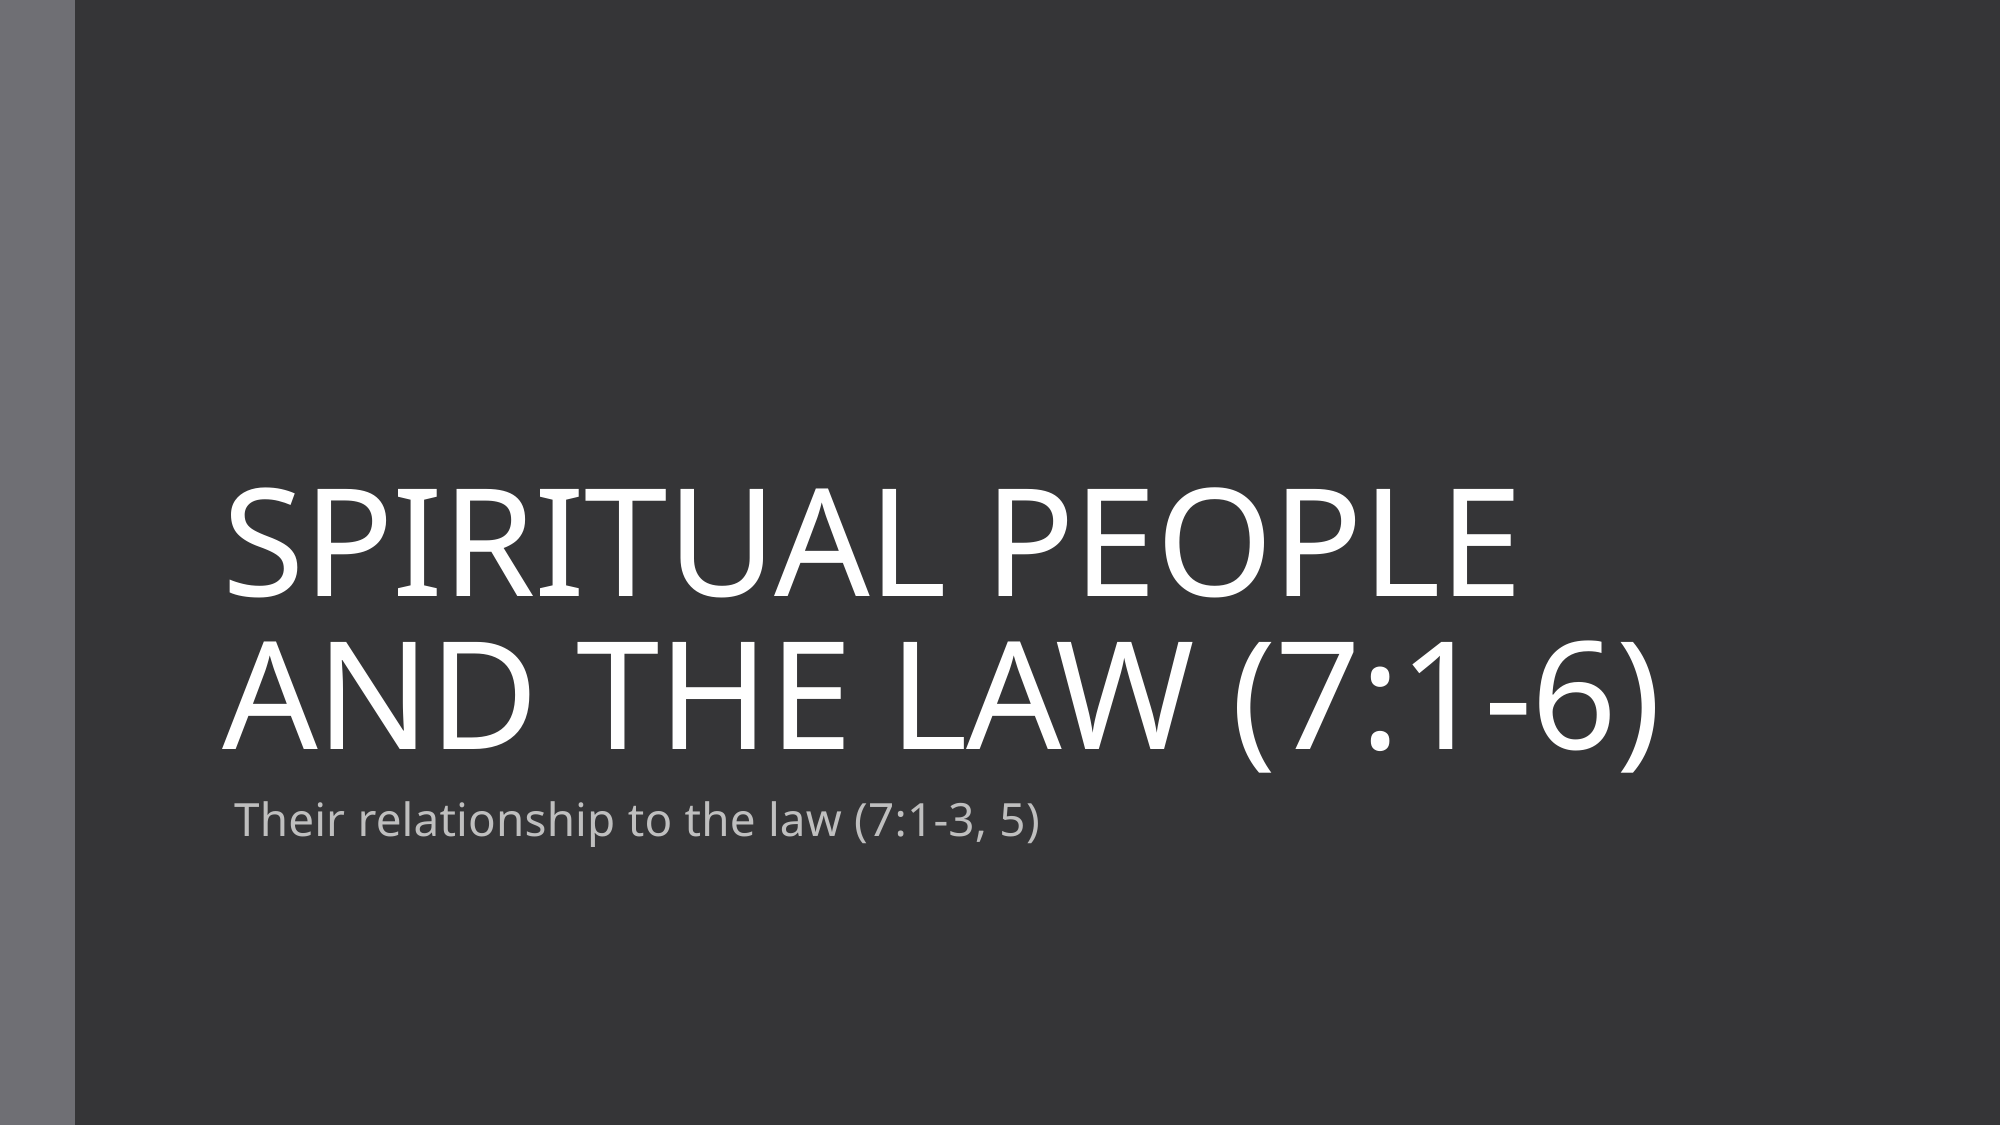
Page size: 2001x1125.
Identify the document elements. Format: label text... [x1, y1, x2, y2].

subtitle Their relationship to the law (7:1-3, 5) [206, 787, 1752, 1066]
title SPIRITUAL PEOPLE AND THE LAW (7:1-6) [206, 124, 1752, 787]
